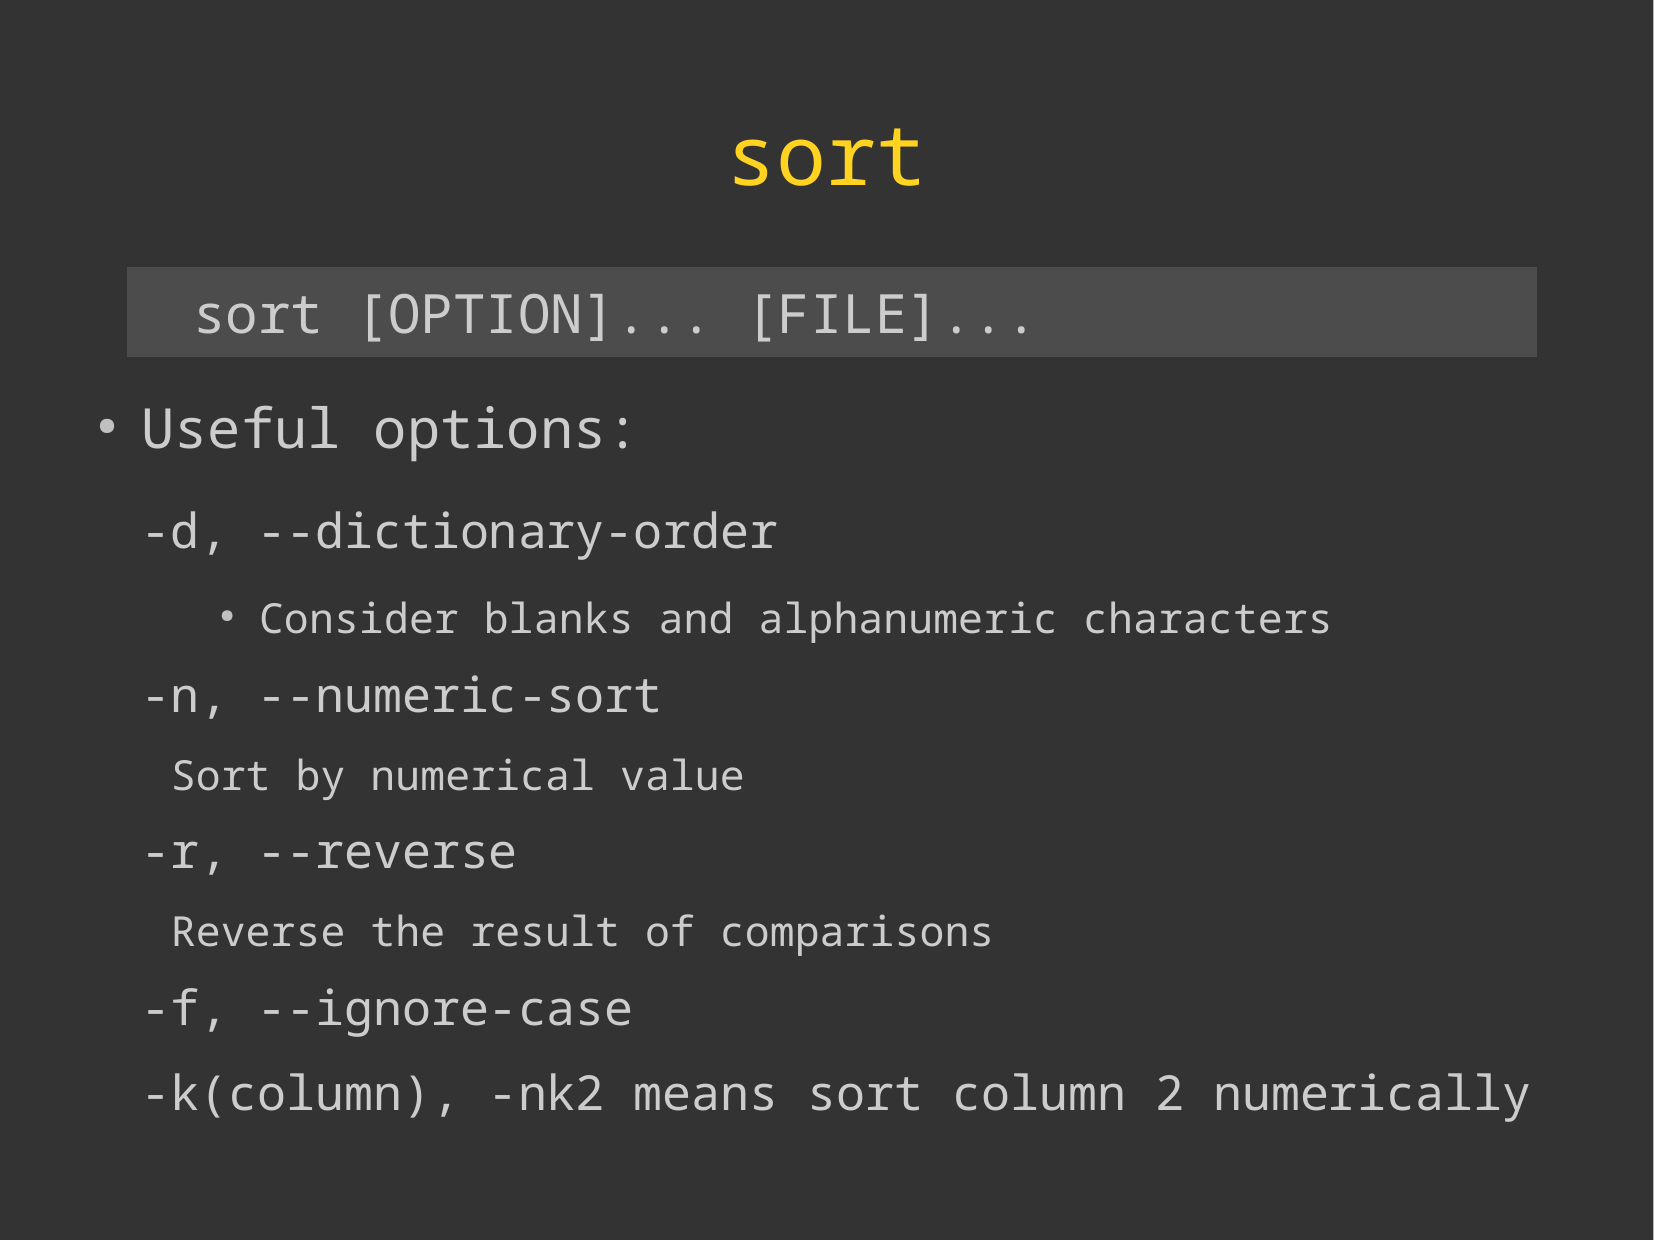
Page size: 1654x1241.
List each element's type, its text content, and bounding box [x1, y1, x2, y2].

table_header sort [OPTION]... [FILE]... [127, 267, 1537, 357]
title sort [82, 49, 1571, 257]
list Useful options: -d, --dictionary-order Consider blanks and alphanumeric characters -n, --numeric-sort Sort by numerical value -r, --reverse Reverse the result of comparisons -f, --ignore-case -k(column), -nk2 means sort column 2 numerically [82, 290, 1538, 1141]
